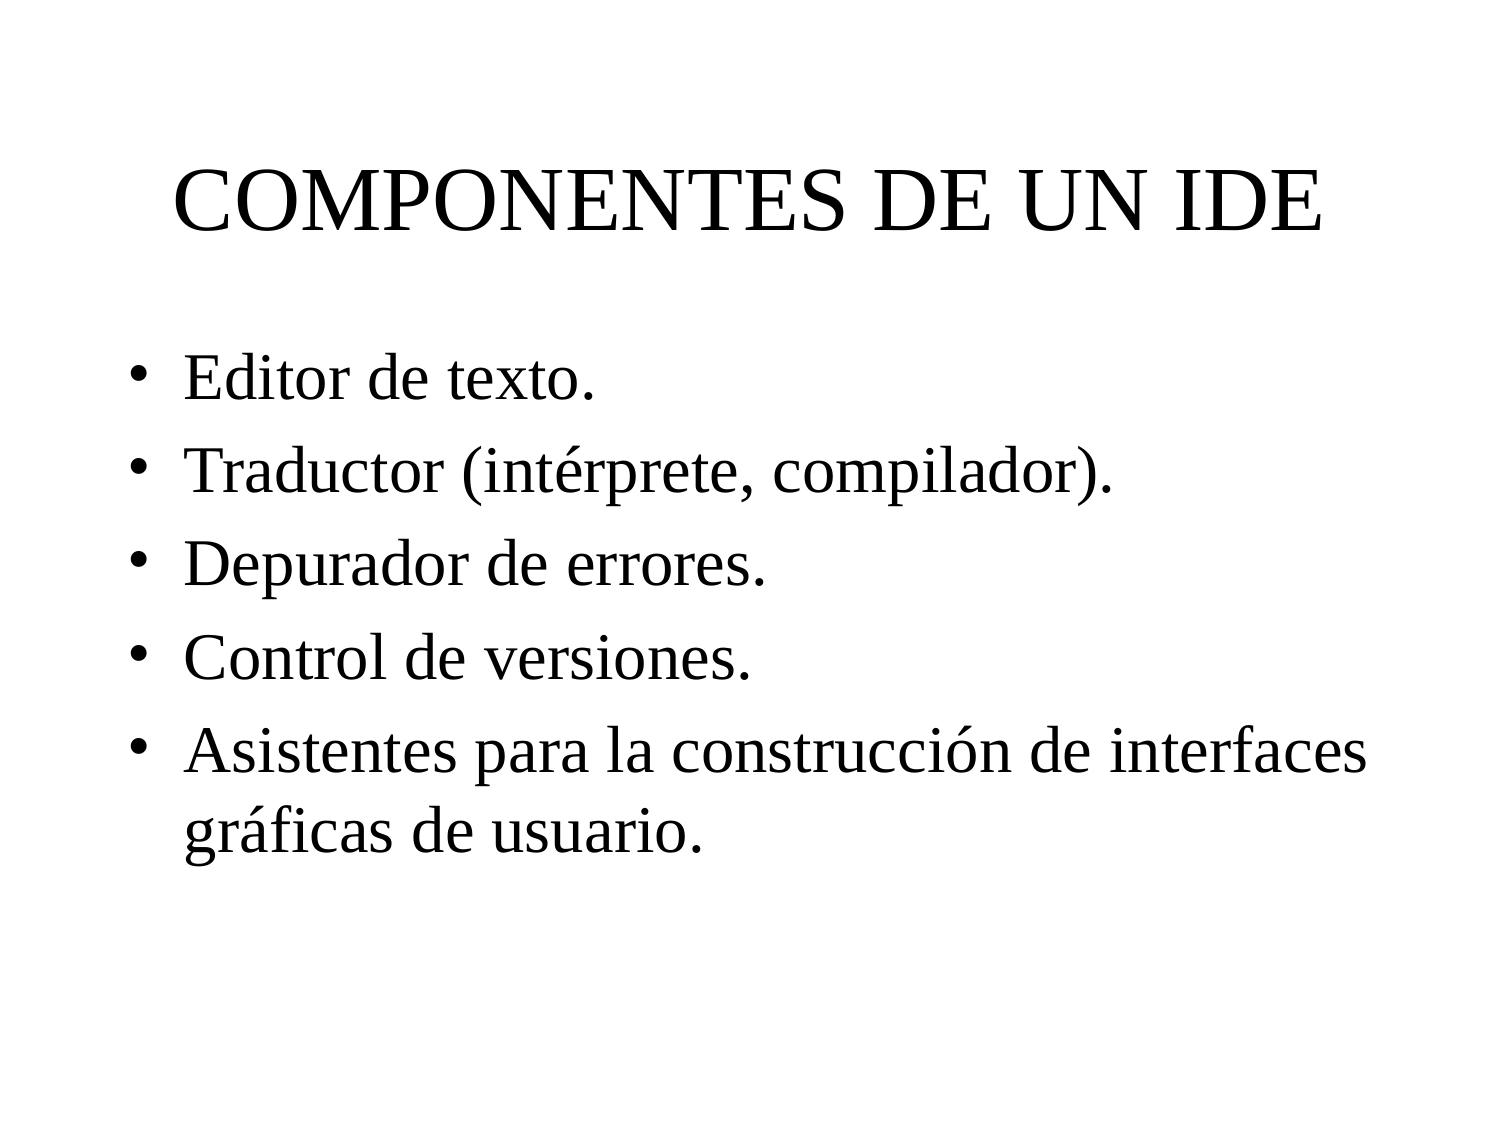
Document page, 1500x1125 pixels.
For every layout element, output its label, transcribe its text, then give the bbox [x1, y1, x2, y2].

list Editor de texto. Traductor (intérprete, compilador). Depurador de errores. Control de versiones. Asistentes para la construcción de interfaces gráficas de usuario. [112, 324, 1388, 1000]
title COMPONENTES DE UN IDE [112, 99, 1388, 288]
